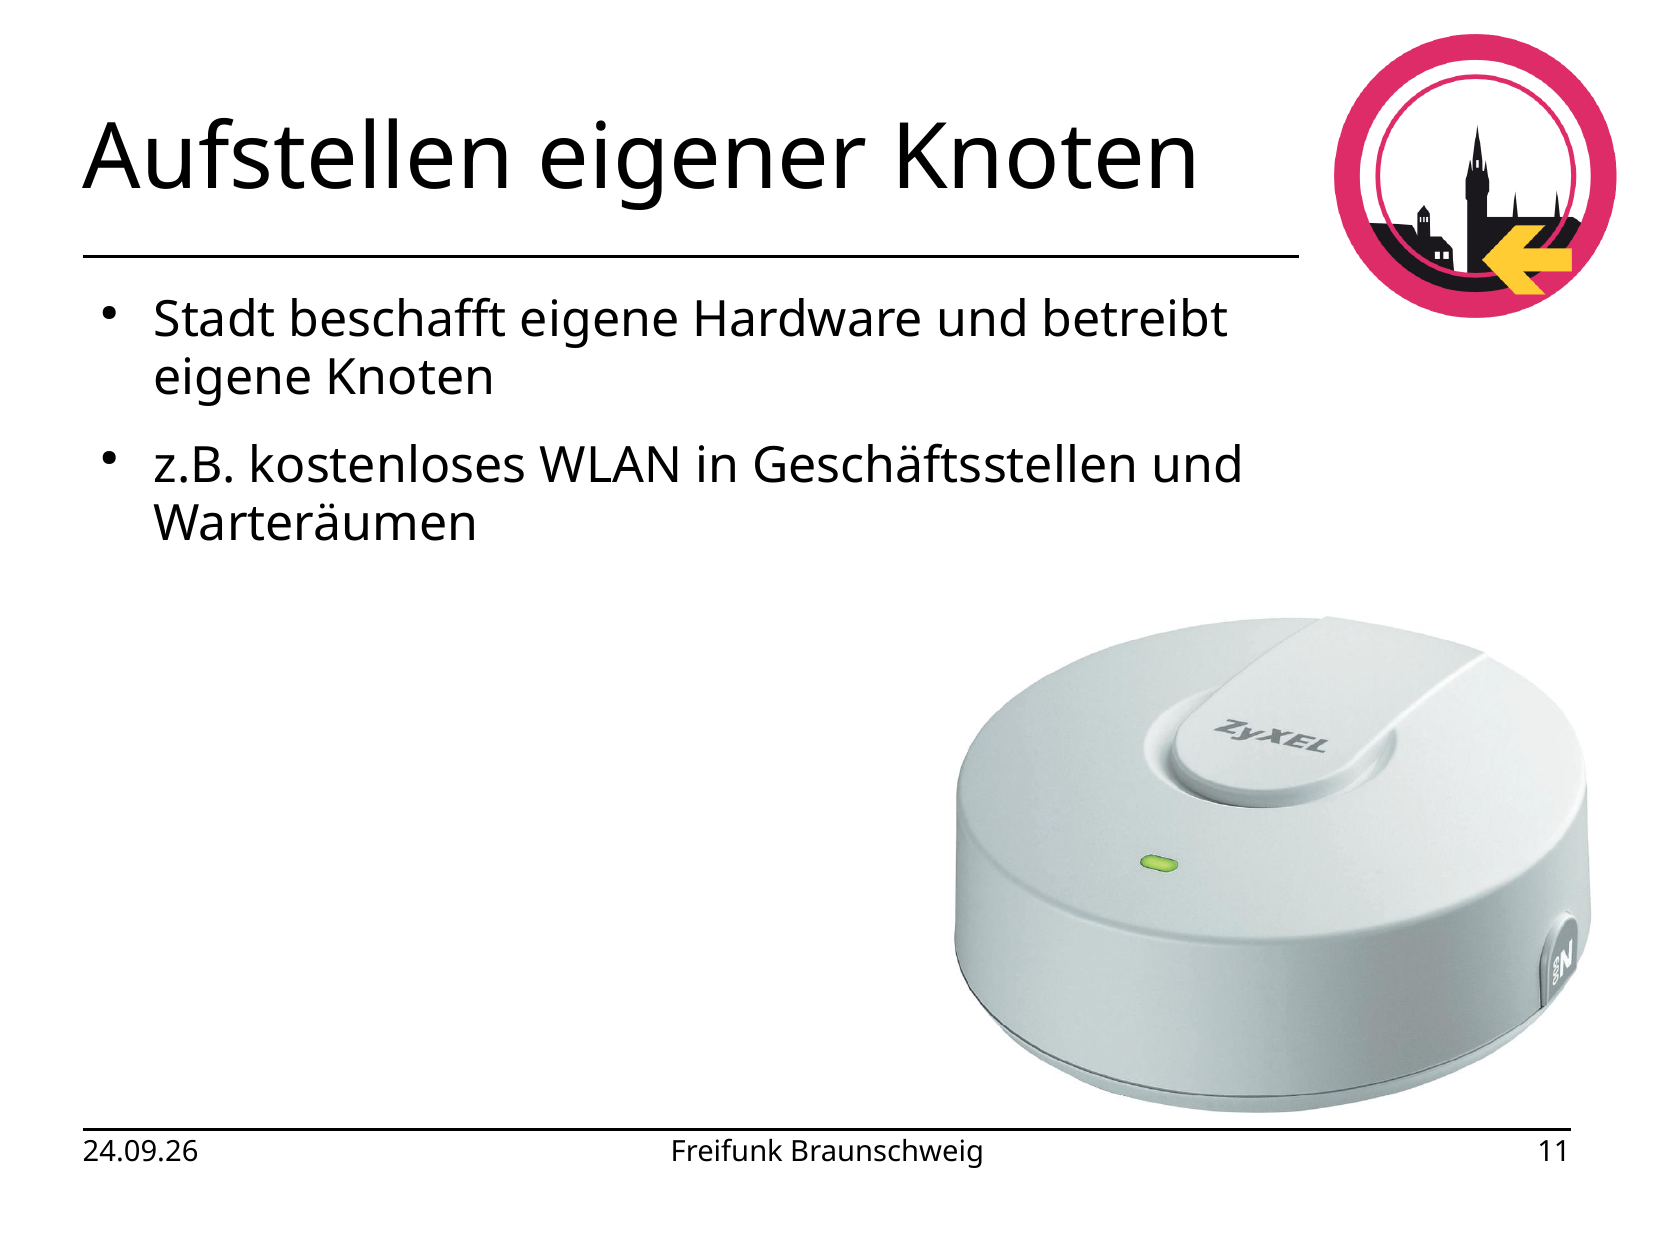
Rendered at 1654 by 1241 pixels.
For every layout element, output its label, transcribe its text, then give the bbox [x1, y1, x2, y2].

title Aufstellen eigener Knoten [82, 49, 1300, 257]
picture [950, 614, 1595, 1113]
picture [1331, 32, 1619, 319]
list Stadt beschafft eigene Hardware und betreibt eigene Knoten z.B. kostenloses WLAN in Geschäftsstellen und Warteräumen [82, 290, 1538, 1010]
